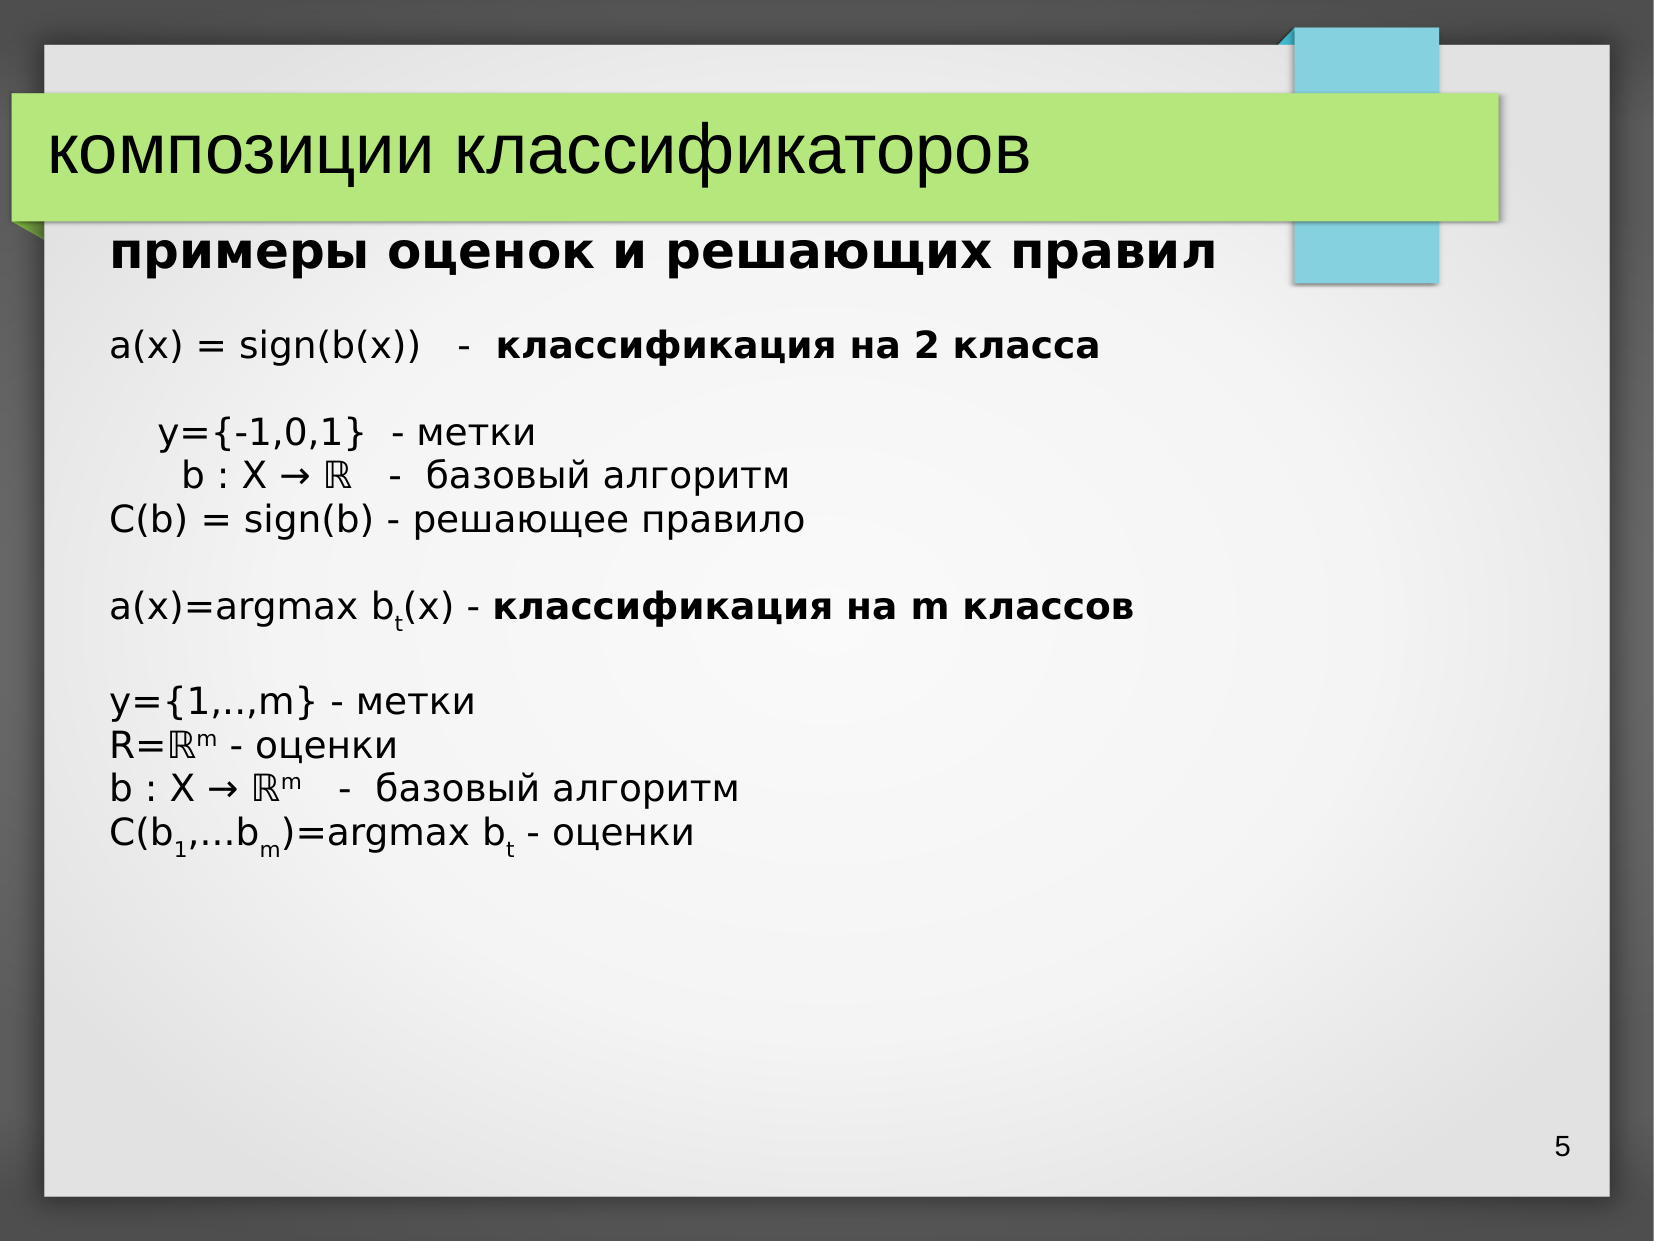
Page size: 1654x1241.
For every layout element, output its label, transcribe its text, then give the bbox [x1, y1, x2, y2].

text_box примеры оценок и решающих правил a(x) = sign(b(x)) - классификация на 2 класса y={-1,0,1} - метки b : X → ℝ - базовый алгоритм C(b) = sign(b) - решающее правило a(x)=argmax bt(x) - классификация на m классов y={1,..,m} - метки R=ℝm - оценки b : X → ℝm - базовый алгоритм C(b1,...bm)=argmax bt - оценки [94, 214, 1453, 871]
picture [0, 0, 1654, 1241]
title композиции классификаторов [47, 109, 1501, 189]
